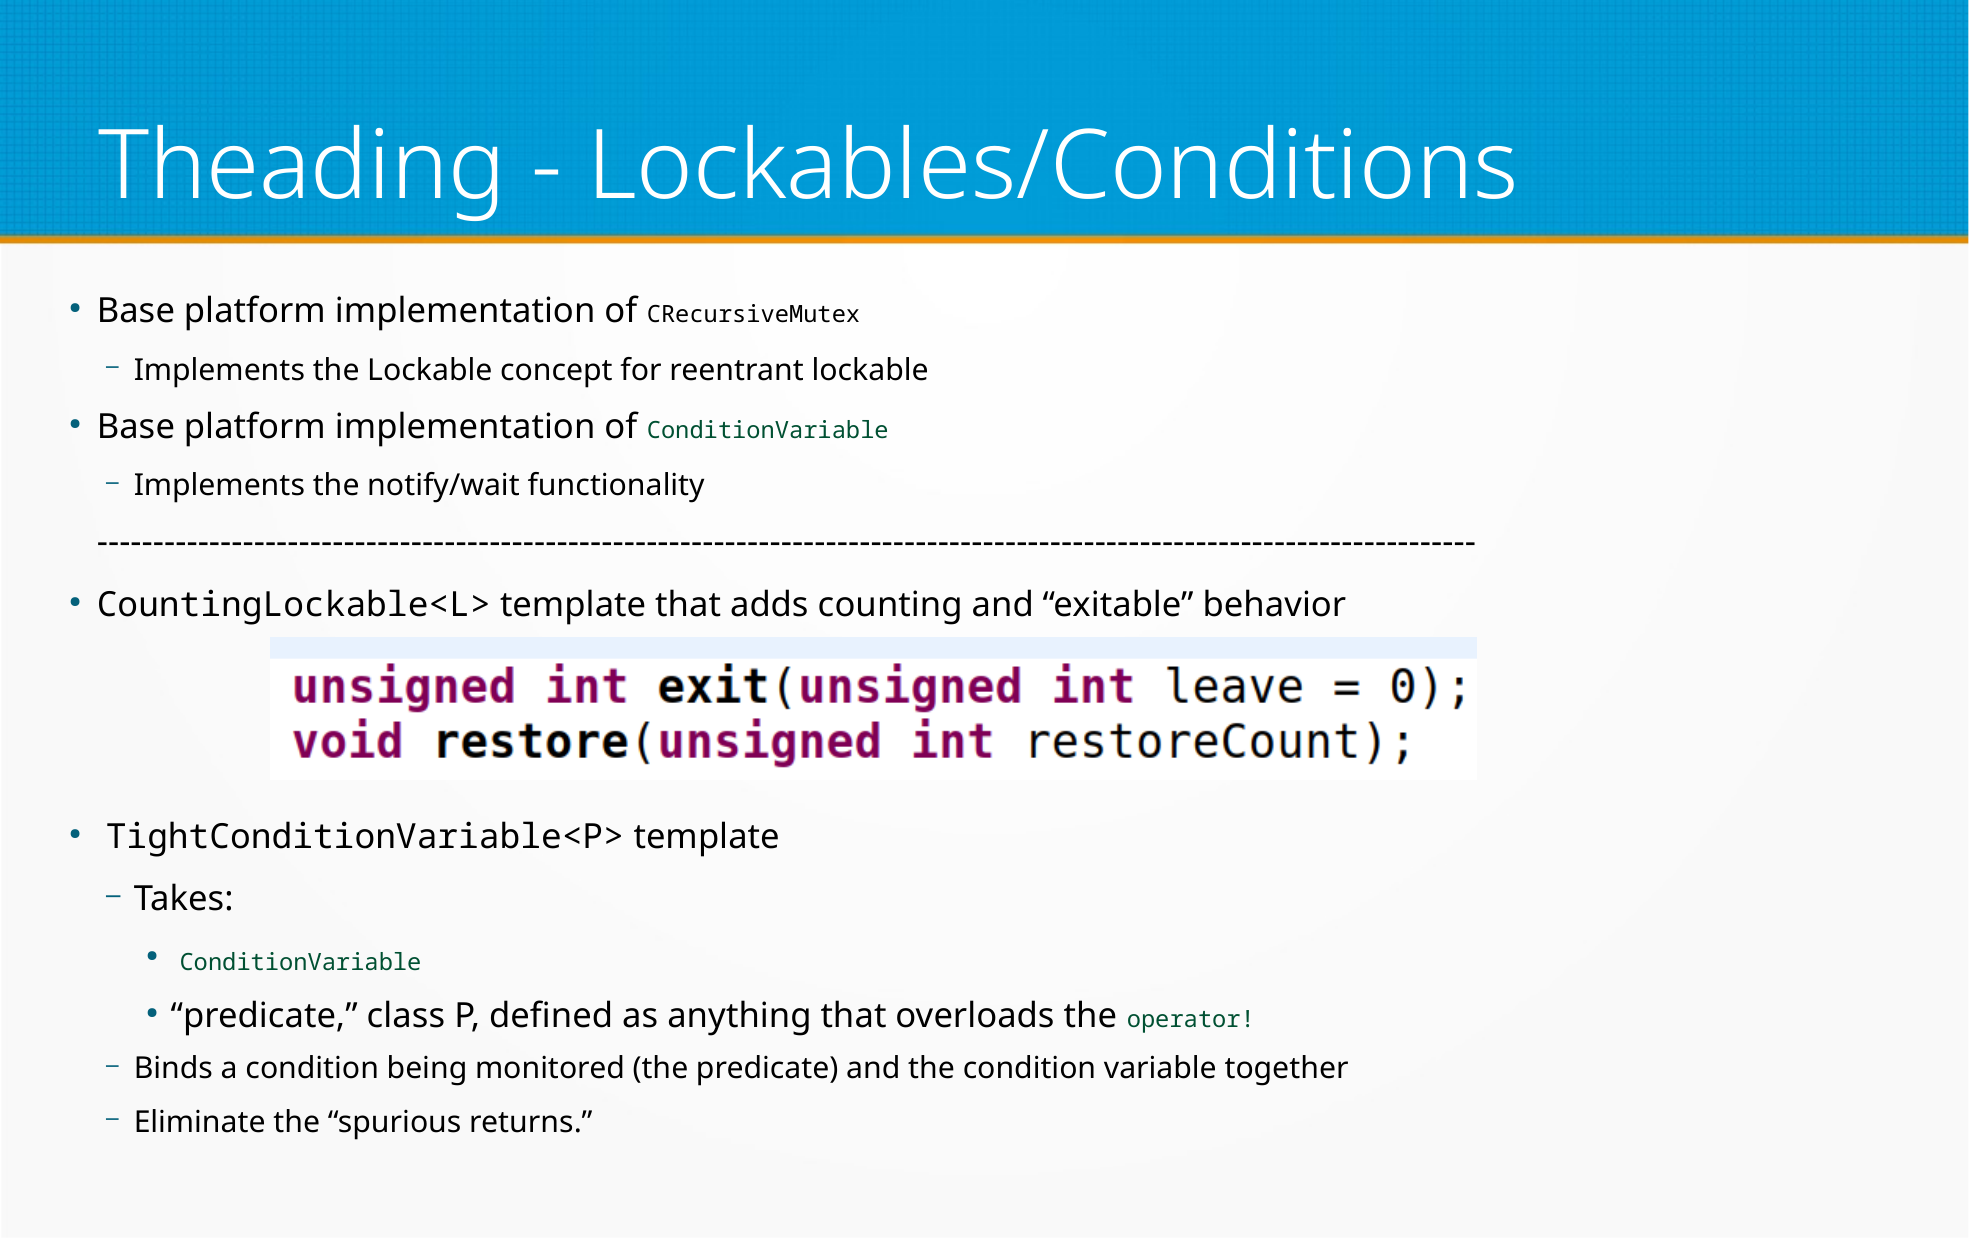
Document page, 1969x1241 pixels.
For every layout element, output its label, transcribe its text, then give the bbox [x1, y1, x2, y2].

picture [0, 233, 1969, 1241]
title Theading - Lockables/Conditions [98, 19, 1870, 227]
list Base platform implementation of CRecursiveMutex Implements the Lockable concept for reentrant lockable Base platform implementation of ConditionVariable Implements the notify/wait functionality --------------------------------------------------------------------------------------------------------------------------- CountingLockable<L> template that adds counting and “exitable” behavior TightConditionVariable<P> template Takes: ConditionVariable “predicate,” class P, defined as anything that overloads the operator! Binds a condition being monitored (the predicate) and the condition variable together Eliminate the “spurious returns.” [60, 285, 1822, 1186]
